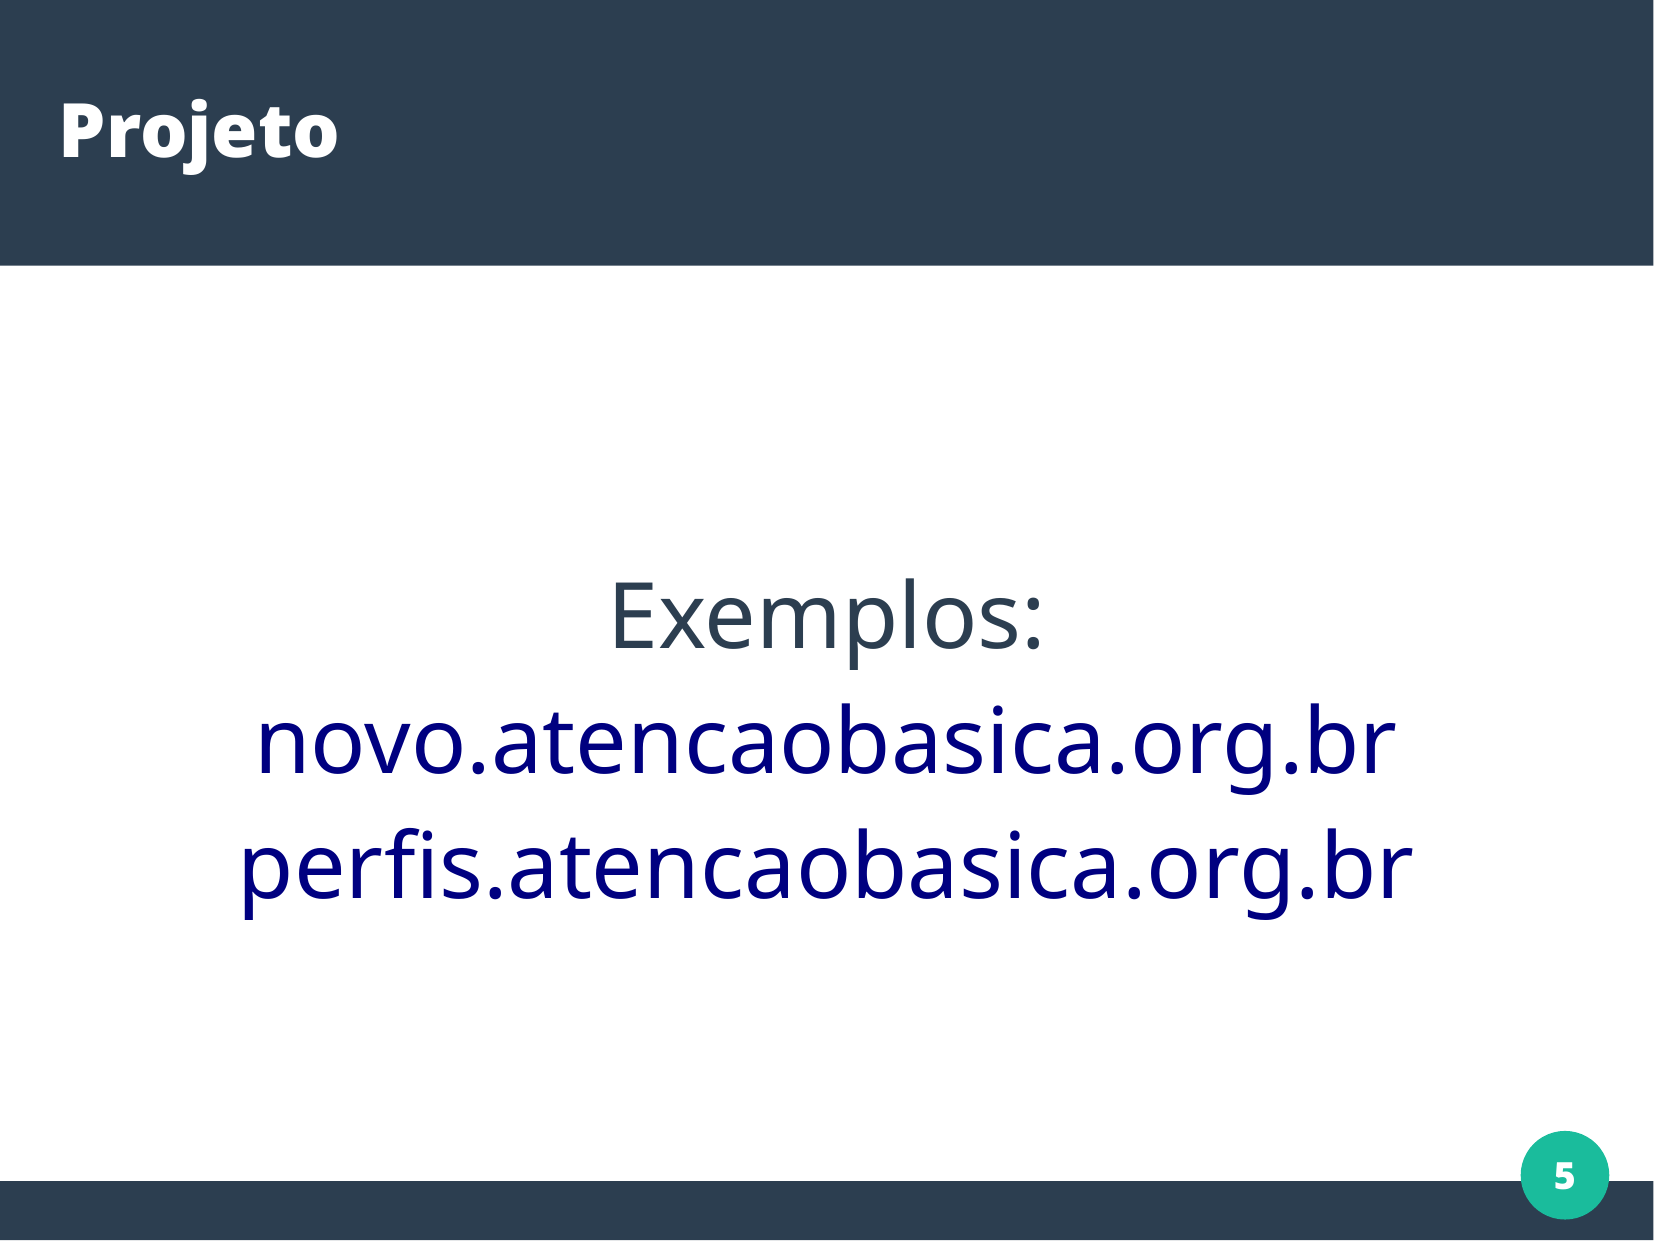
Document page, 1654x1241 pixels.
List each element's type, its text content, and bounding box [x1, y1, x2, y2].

title Projeto [59, 49, 1595, 207]
subtitle Exemplos: novo.atencaobasica.org.br perfis.atencaobasica.org.br [59, 324, 1595, 1152]
